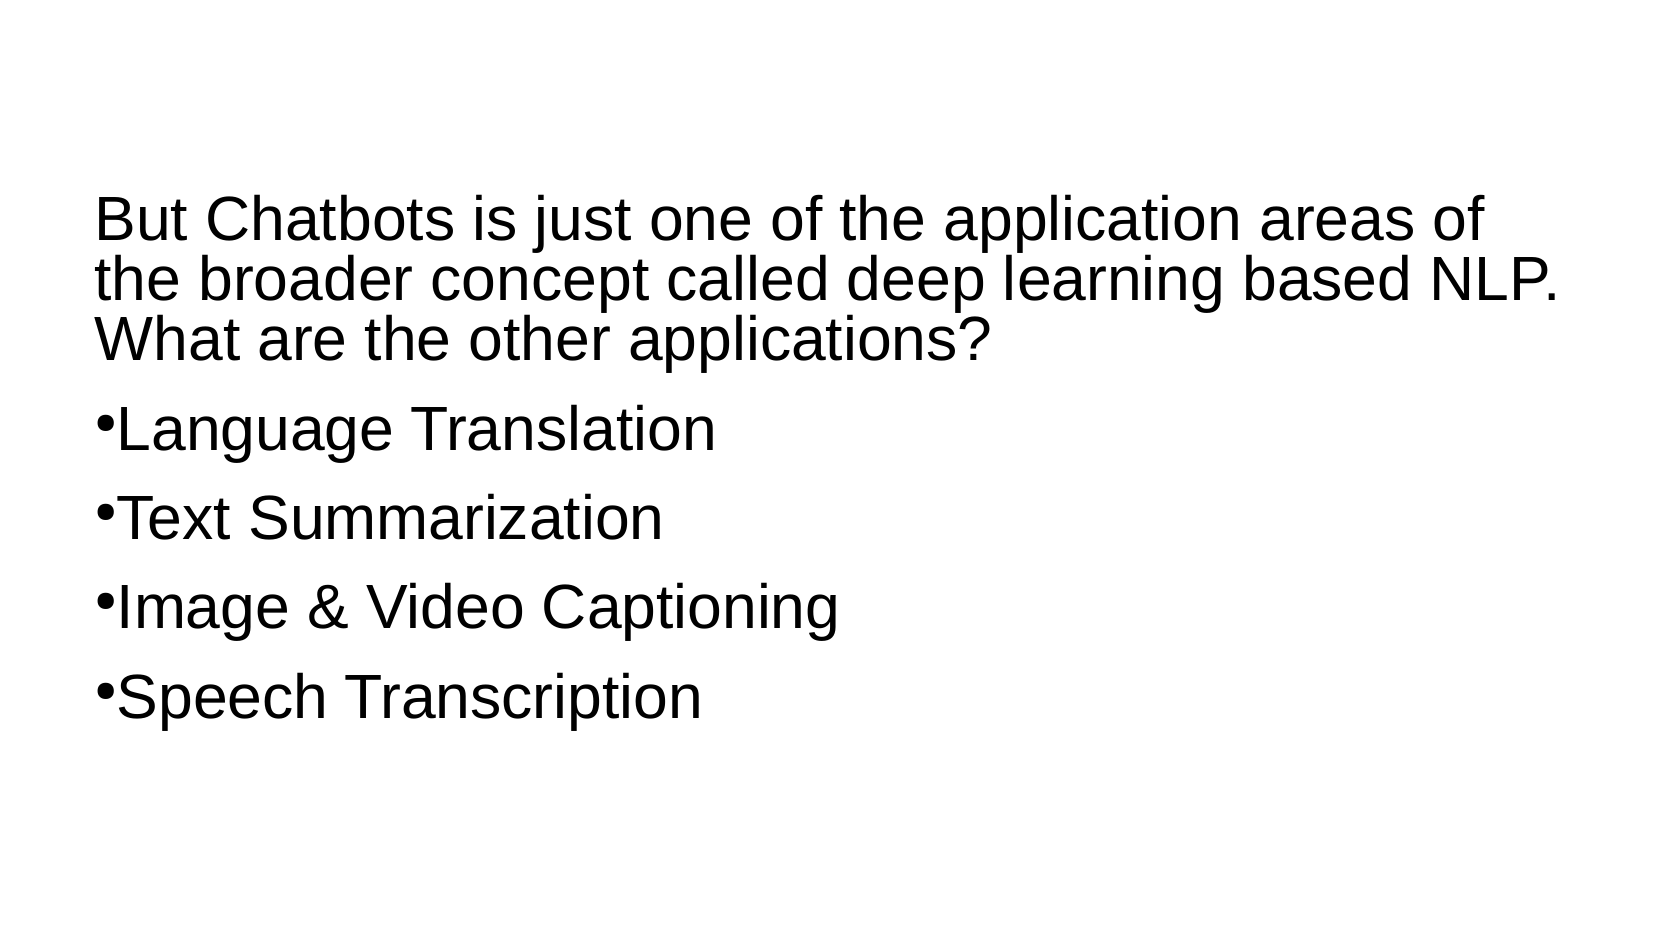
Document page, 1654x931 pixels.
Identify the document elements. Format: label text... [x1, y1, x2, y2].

list But Chatbots is just one of the application areas of the broader concept called deep learning based NLP. What are the other applications? Language Translation Text Summarization Image & Video Captioning Speech Transcription [94, 192, 1583, 733]
